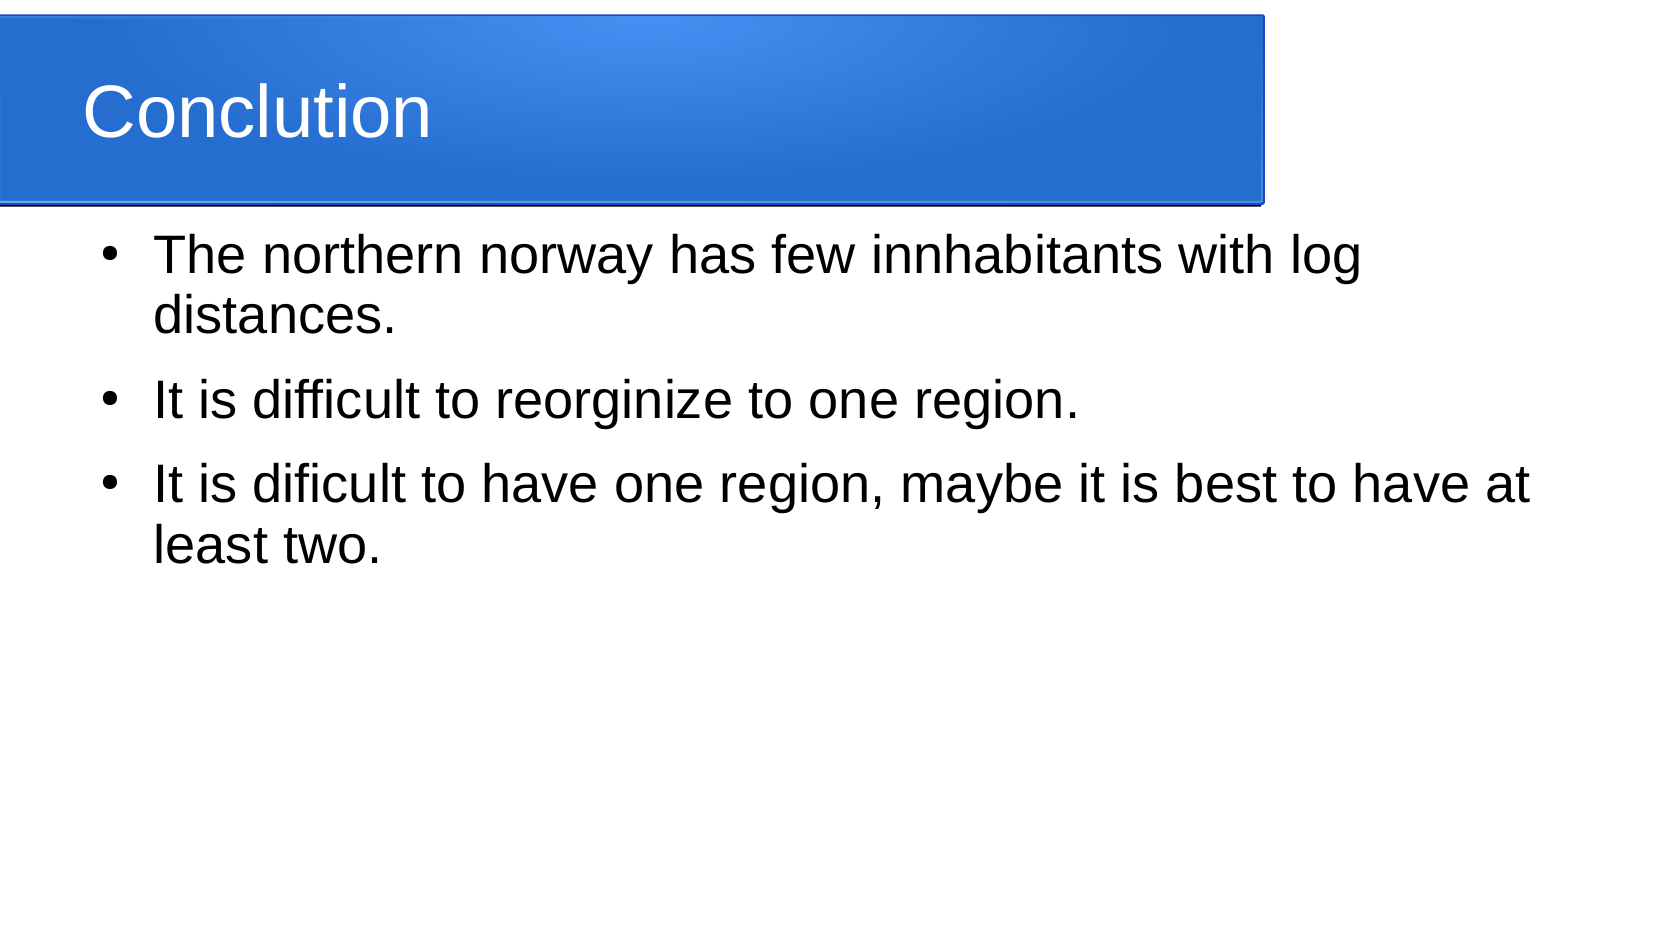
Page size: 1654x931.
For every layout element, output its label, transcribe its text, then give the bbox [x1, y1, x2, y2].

list The northern norway has few innhabitants with log distances. It is difficult to reorginize to one region. It is dificult to have one region, maybe it is best to have at least two. [82, 224, 1571, 764]
title Conclution [82, 35, 1235, 189]
